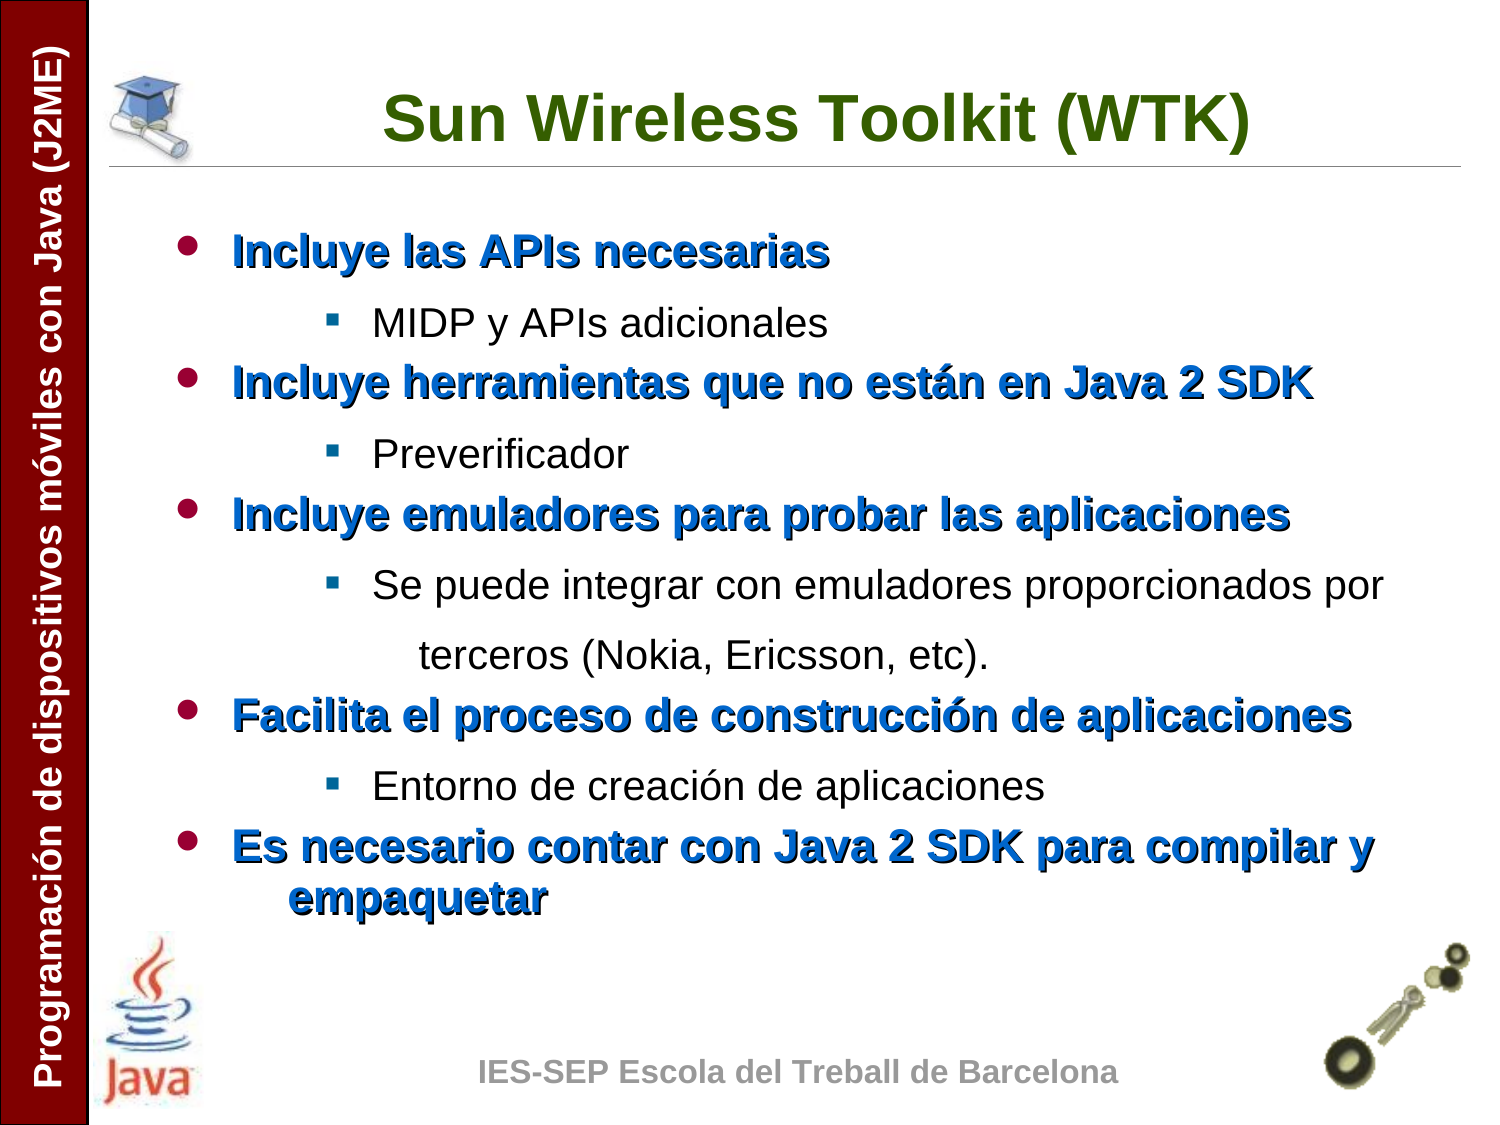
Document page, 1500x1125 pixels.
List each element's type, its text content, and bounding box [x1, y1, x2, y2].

picture [93, 931, 204, 1109]
list Incluye las APIs necesarias MIDP y APIs adicionales Incluye herramientas que no están en Java 2 SDK Preverificador Incluye emuladores para probar las aplicaciones Se puede integrar con emuladores proporcionados por terceros (Nokia, Ericsson, etc). Facilita el proceso de construcción de aplicaciones Entorno de creación de aplicaciones Es necesario contar con Java 2 SDK para compilar y empaquetar [174, 224, 1451, 988]
picture [1322, 939, 1471, 1094]
picture [93, 61, 206, 174]
title Sun Wireless Toolkit (WTK) [211, 75, 1424, 163]
